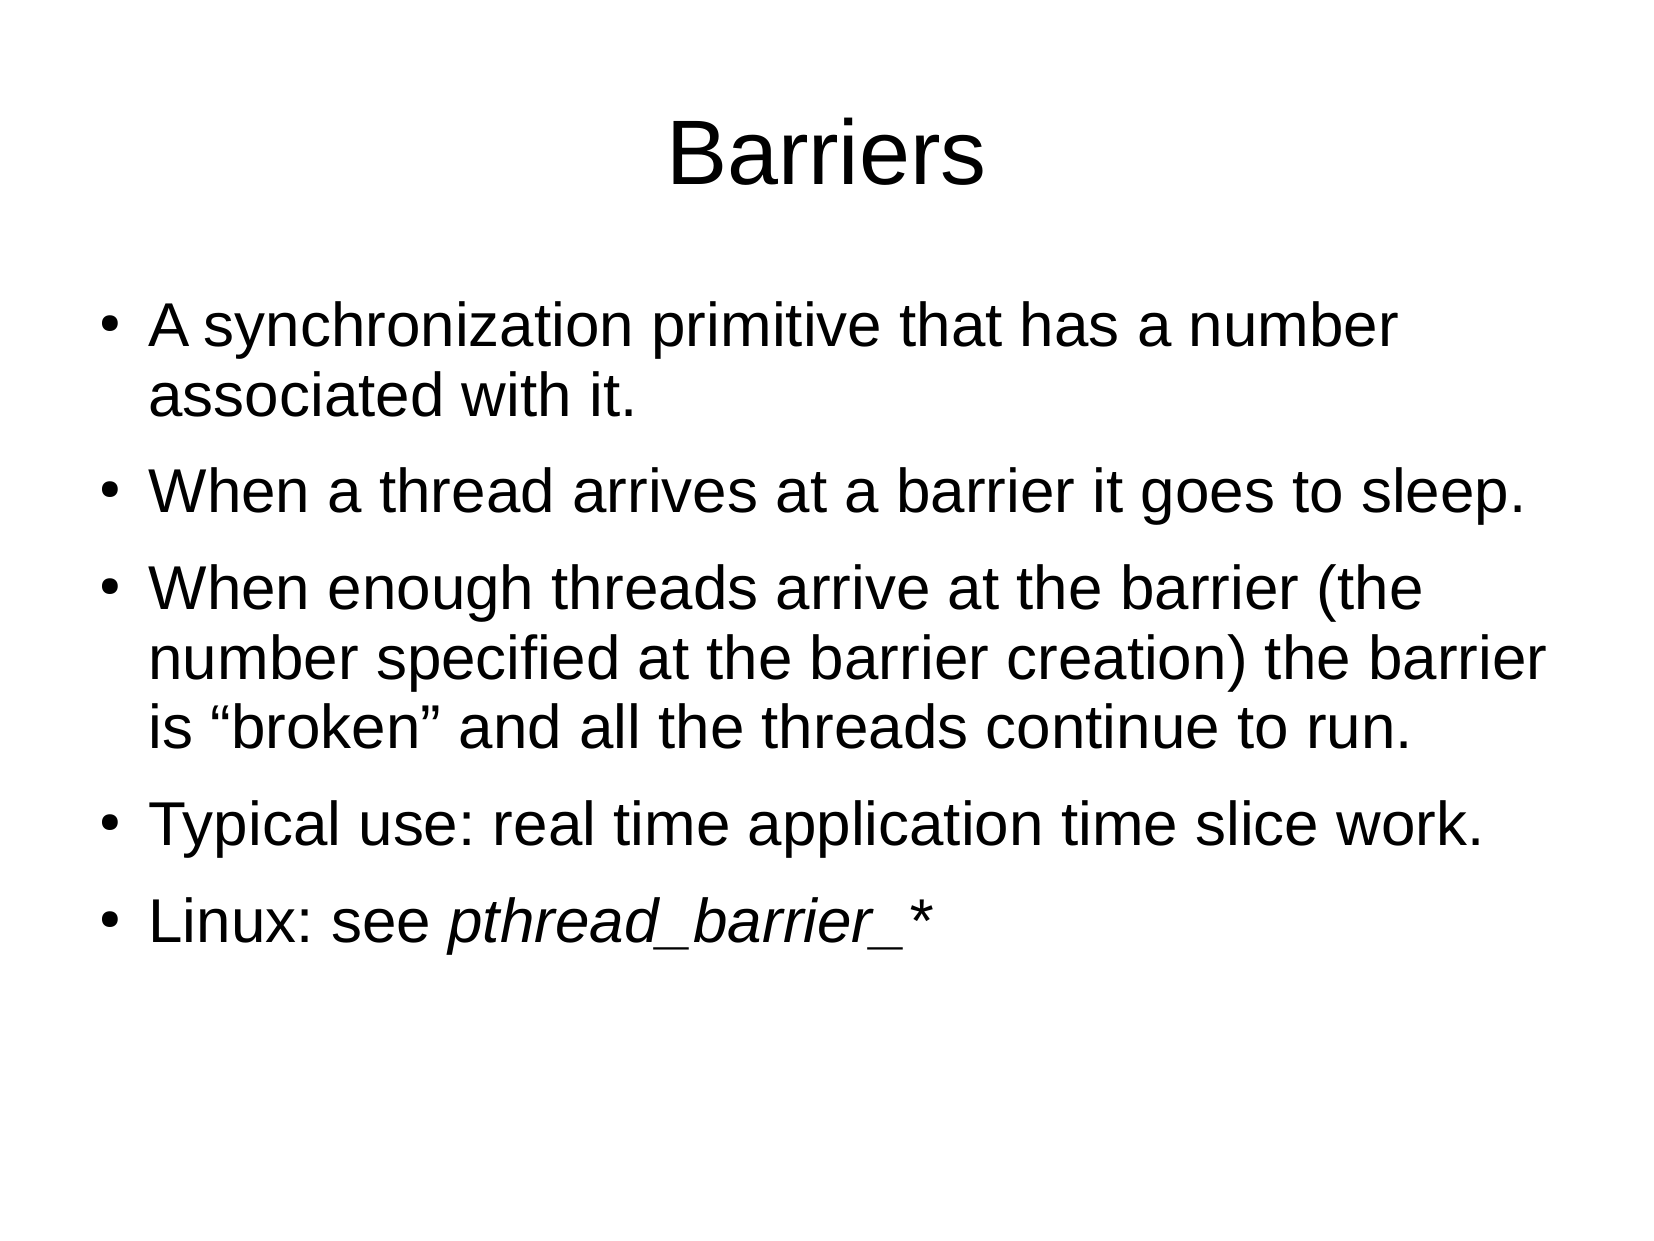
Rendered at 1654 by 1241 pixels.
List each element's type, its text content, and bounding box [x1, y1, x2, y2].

title Barriers [82, 49, 1571, 257]
list A synchronization primitive that has a number associated with it. When a thread arrives at a barrier it goes to sleep. When enough threads arrive at the barrier (the number specified at the barrier creation) the barrier is “broken” and all the threads continue to run. Typical use: real time application time slice work. Linux: see pthread_barrier_* [82, 290, 1571, 1109]
